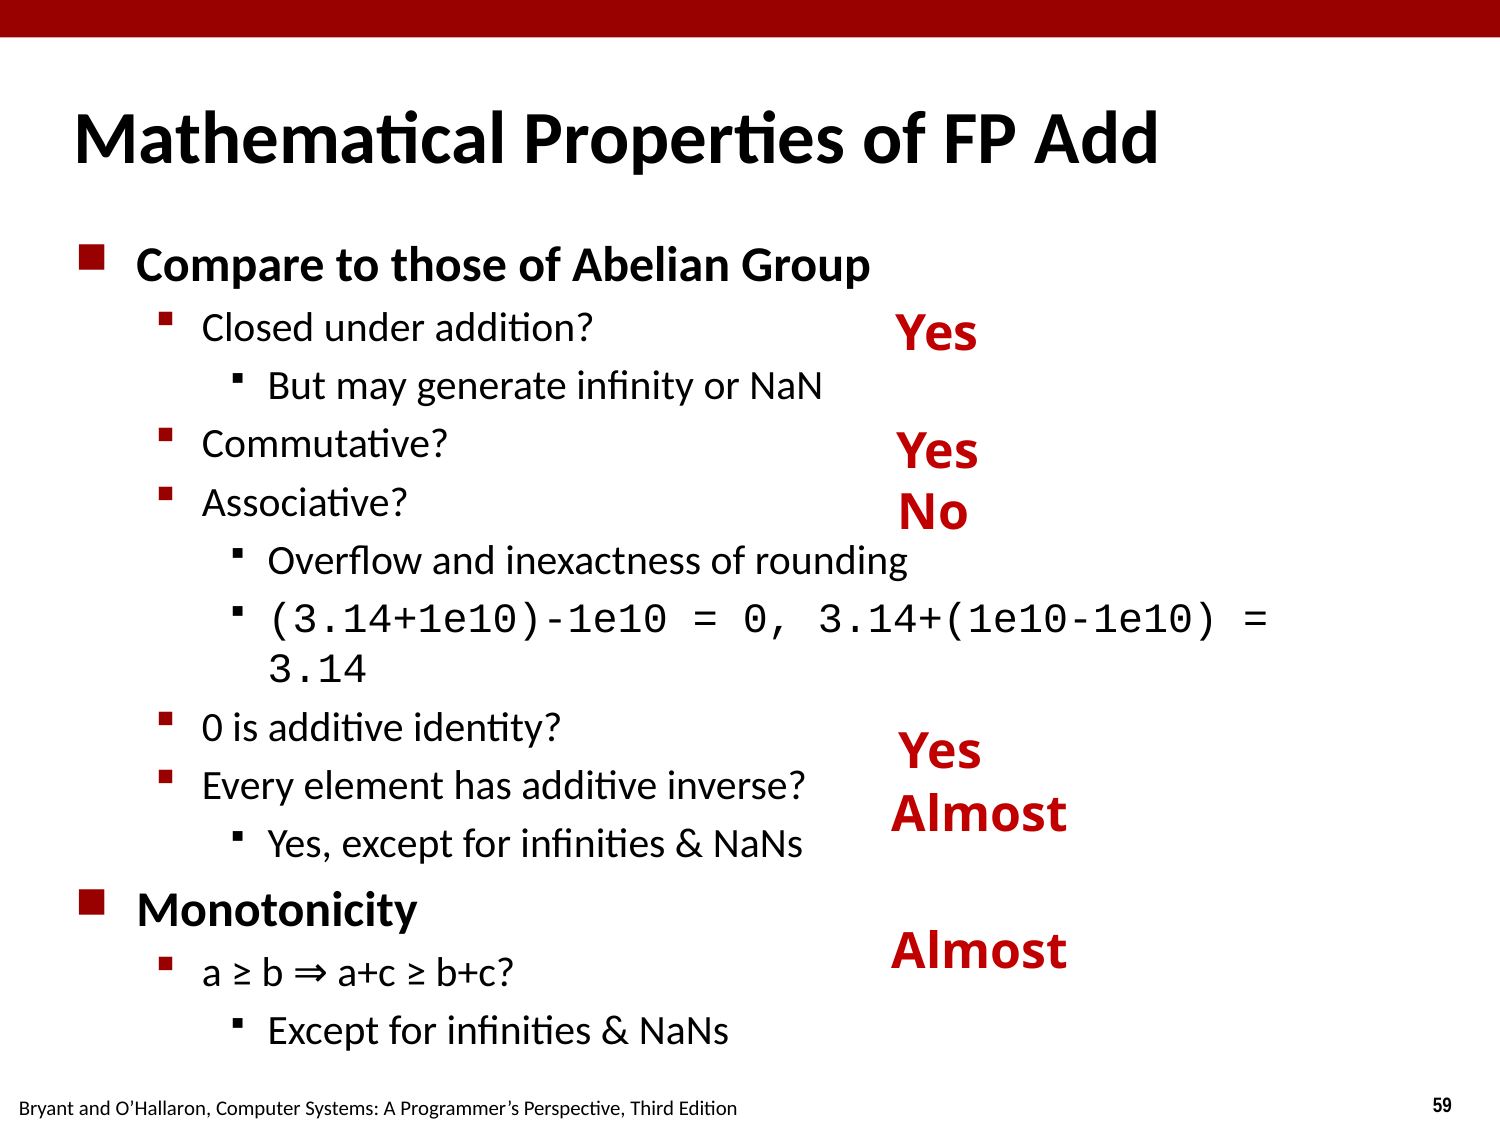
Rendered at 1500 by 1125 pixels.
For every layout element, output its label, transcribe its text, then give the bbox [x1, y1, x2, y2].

text_box Almost [885, 774, 1075, 848]
text_box No [891, 472, 976, 546]
list Compare to those of Abelian Group Closed under addition? But may generate infinity or NaN Commutative? Associative? Overflow and inexactness of rounding (3.14+1e10)-1e10 = 0, 3.14+(1e10-1e10) = 3.14 0 is additive identity? Every element has additive inverse? Yes, except for infinities & NaNs Monotonicity a ≥ b ⇒ a+c ≥ b+c? Except for infinities & NaNs [65, 223, 1361, 1040]
text_box Yes [889, 293, 985, 367]
text_box Yes [889, 412, 986, 486]
text_box Almost [885, 912, 1075, 986]
title Mathematical Properties of FP Add [58, 71, 1304, 197]
text_box Yes [892, 712, 989, 774]
